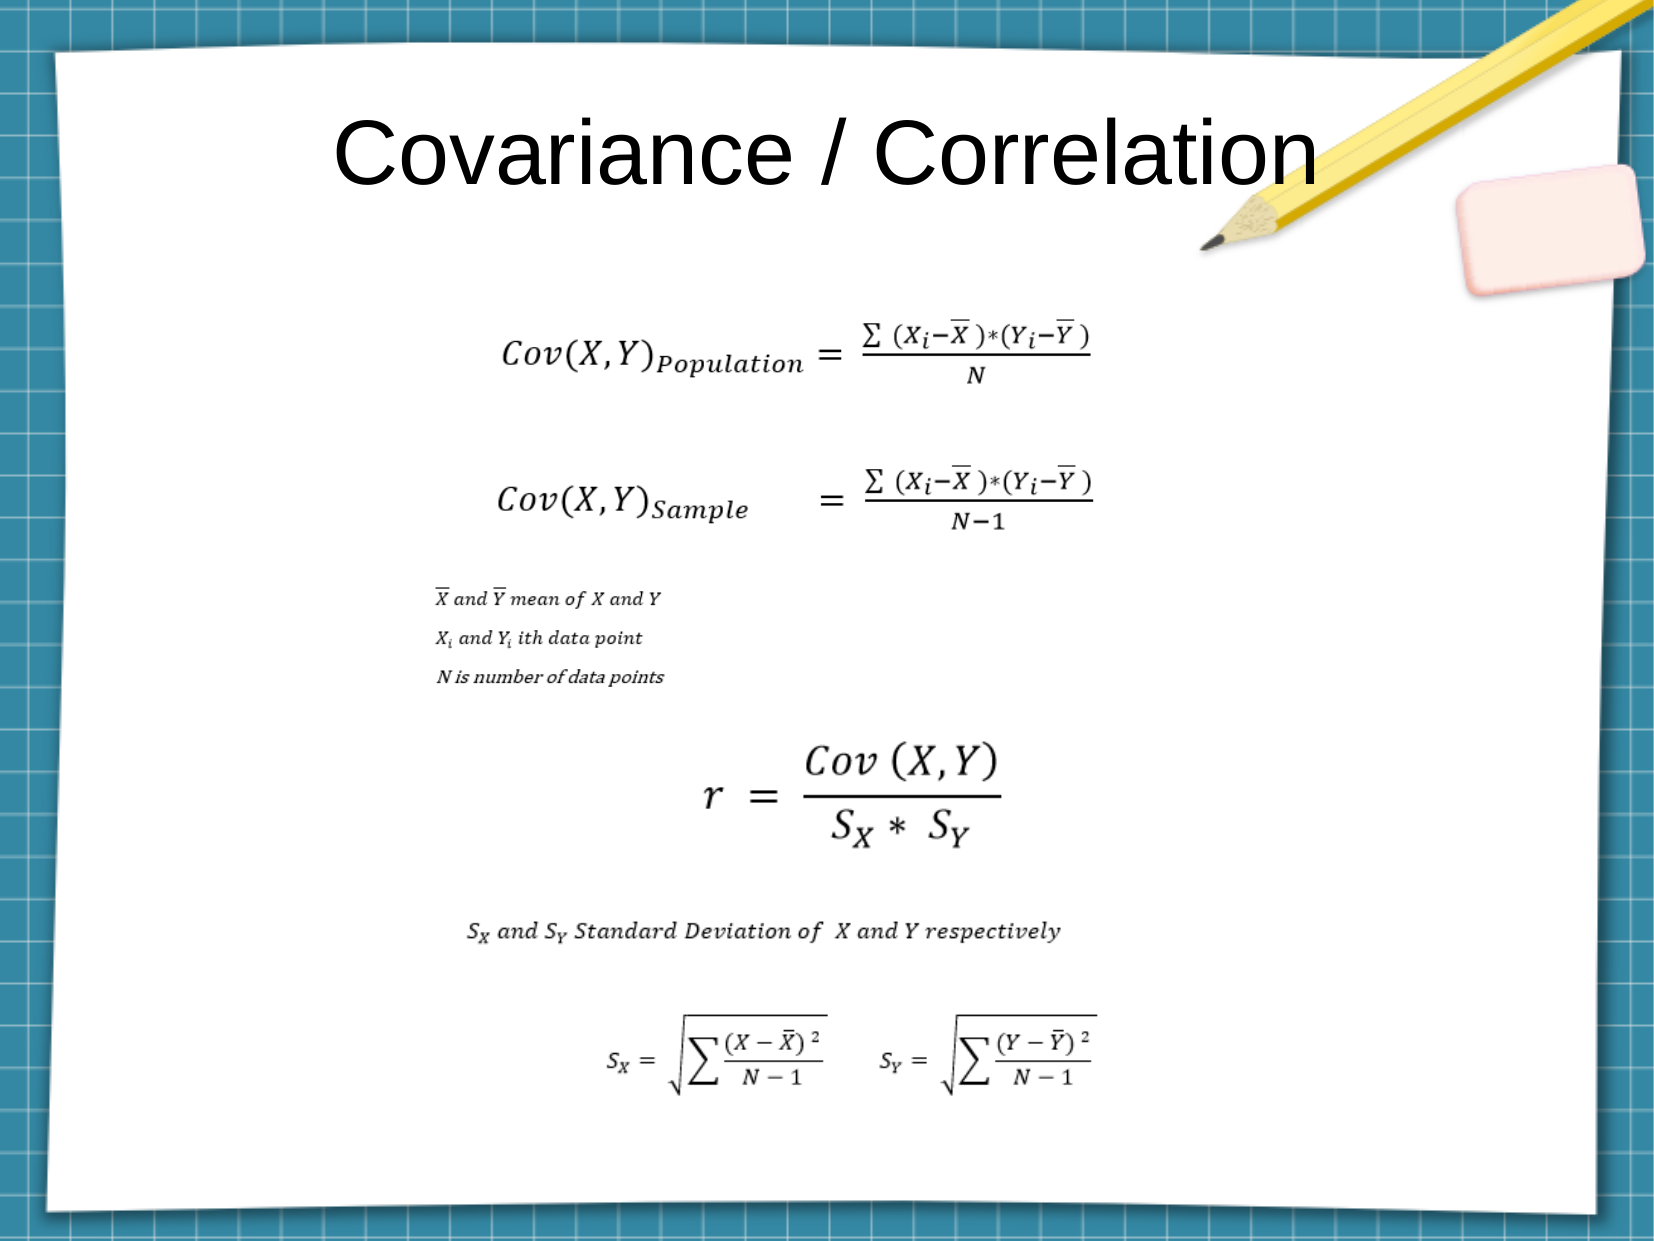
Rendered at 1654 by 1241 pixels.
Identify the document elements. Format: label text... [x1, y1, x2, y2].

title Covariance / Correlation [82, 49, 1571, 257]
picture [0, 0, 1654, 1241]
